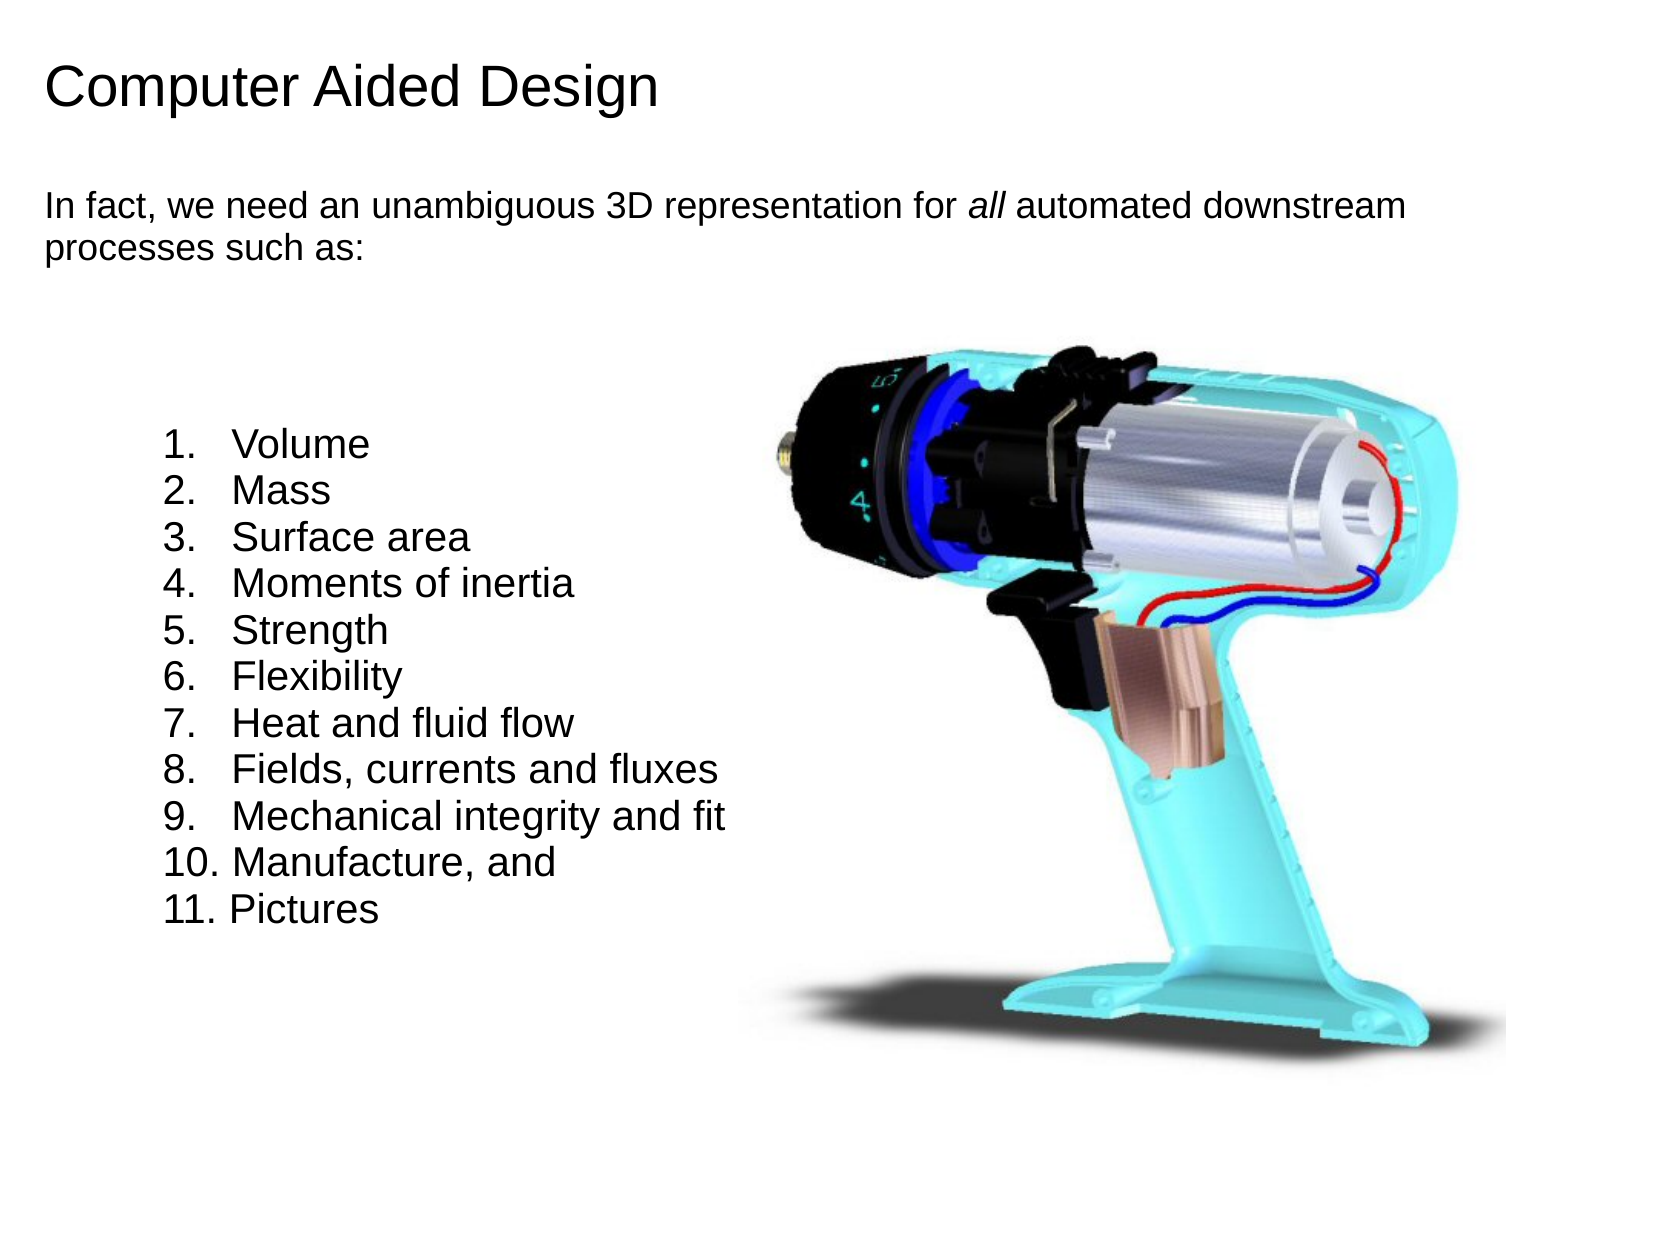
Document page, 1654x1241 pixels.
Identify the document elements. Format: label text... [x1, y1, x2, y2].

text_box Computer Aided Design [29, 46, 1625, 135]
text_box In fact, we need an unambiguous 3D representation for all automated downstream processes such as: [29, 177, 1565, 286]
picture [738, 324, 1506, 1093]
text_box Volume Mass Surface area Moments of inertia Strength Flexibility Heat and fluid flow Fields, currents and fluxes Mechanical integrity and fit Manufacture, and Pictures [147, 413, 738, 1047]
